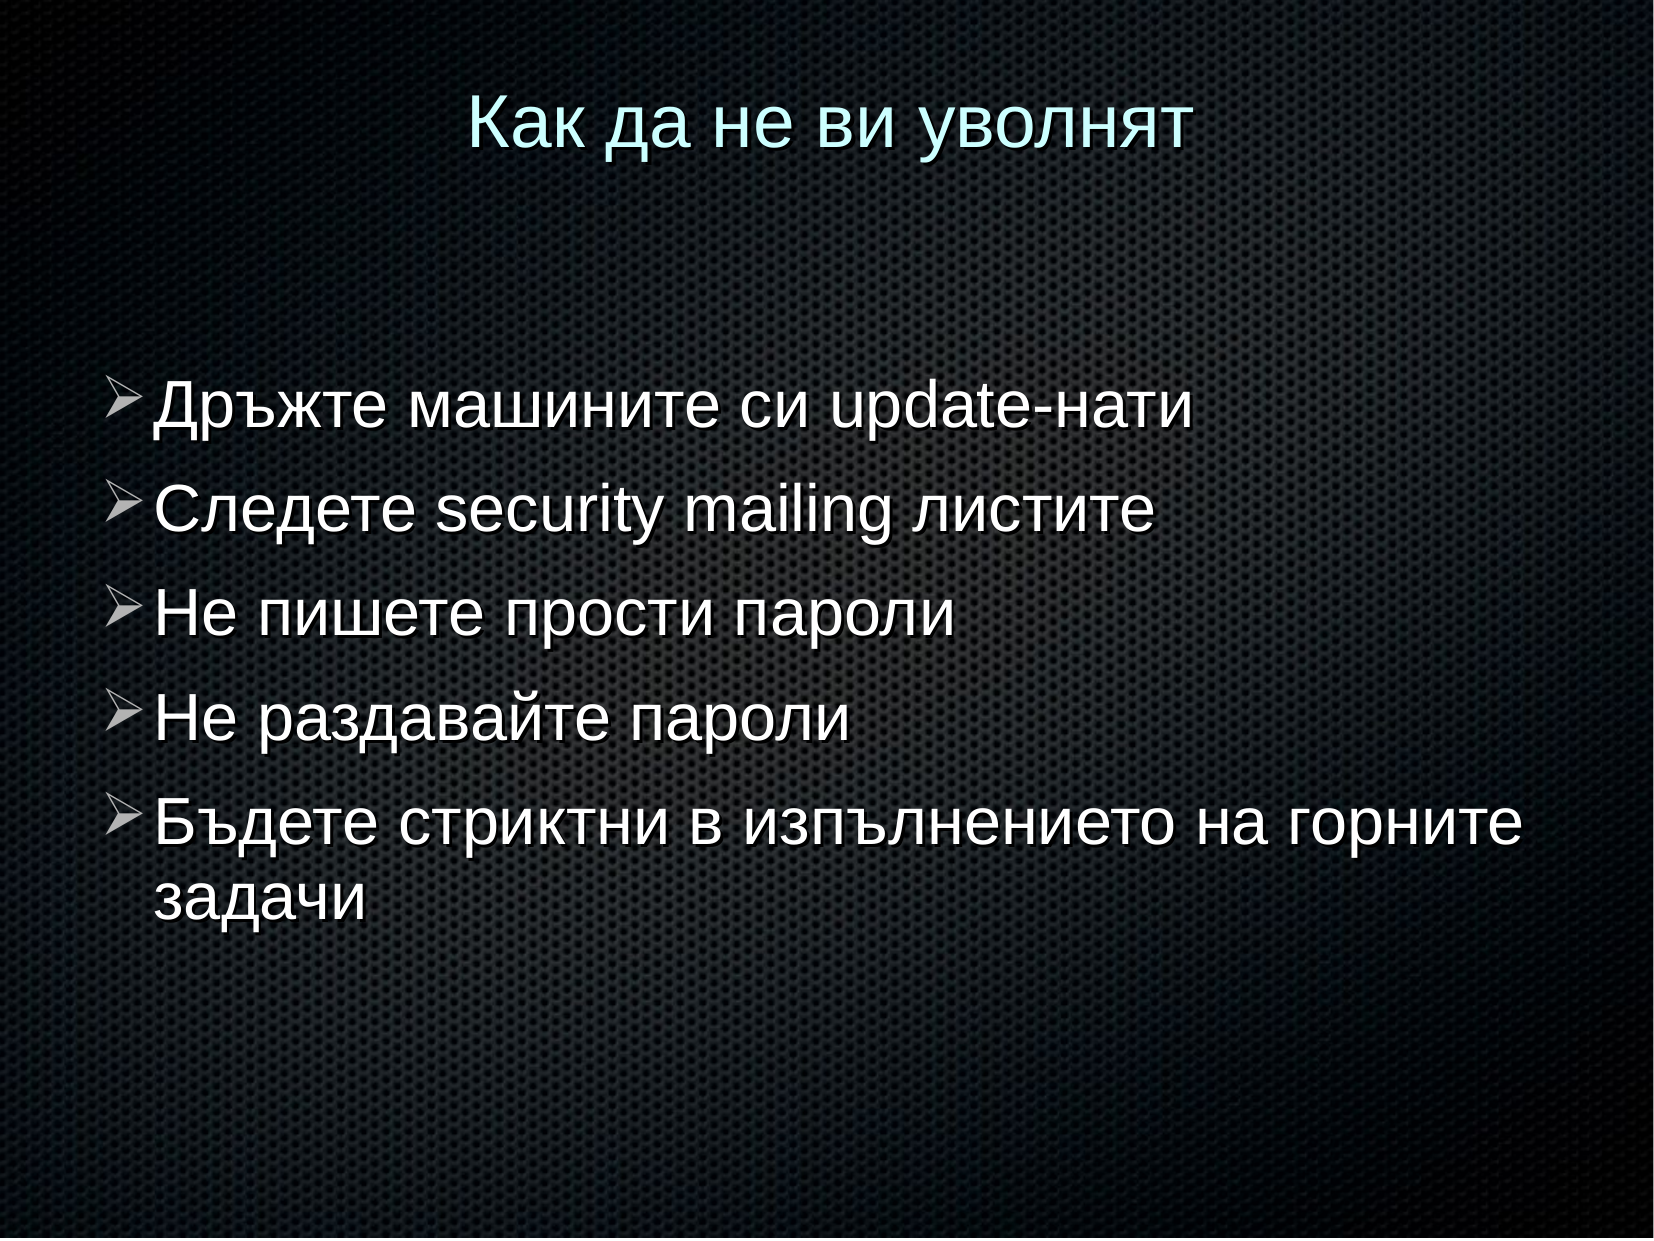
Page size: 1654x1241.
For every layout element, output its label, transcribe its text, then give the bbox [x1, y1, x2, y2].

picture [0, 0, 1654, 1238]
list Дръжте машините си update-нати Следете security mailing листите Не пишете прости пароли Не раздавайте пароли Бъдете стриктни в изпълнението на горните задачи [82, 262, 1571, 1148]
title Как да не ви уволнят [86, 25, 1576, 218]
